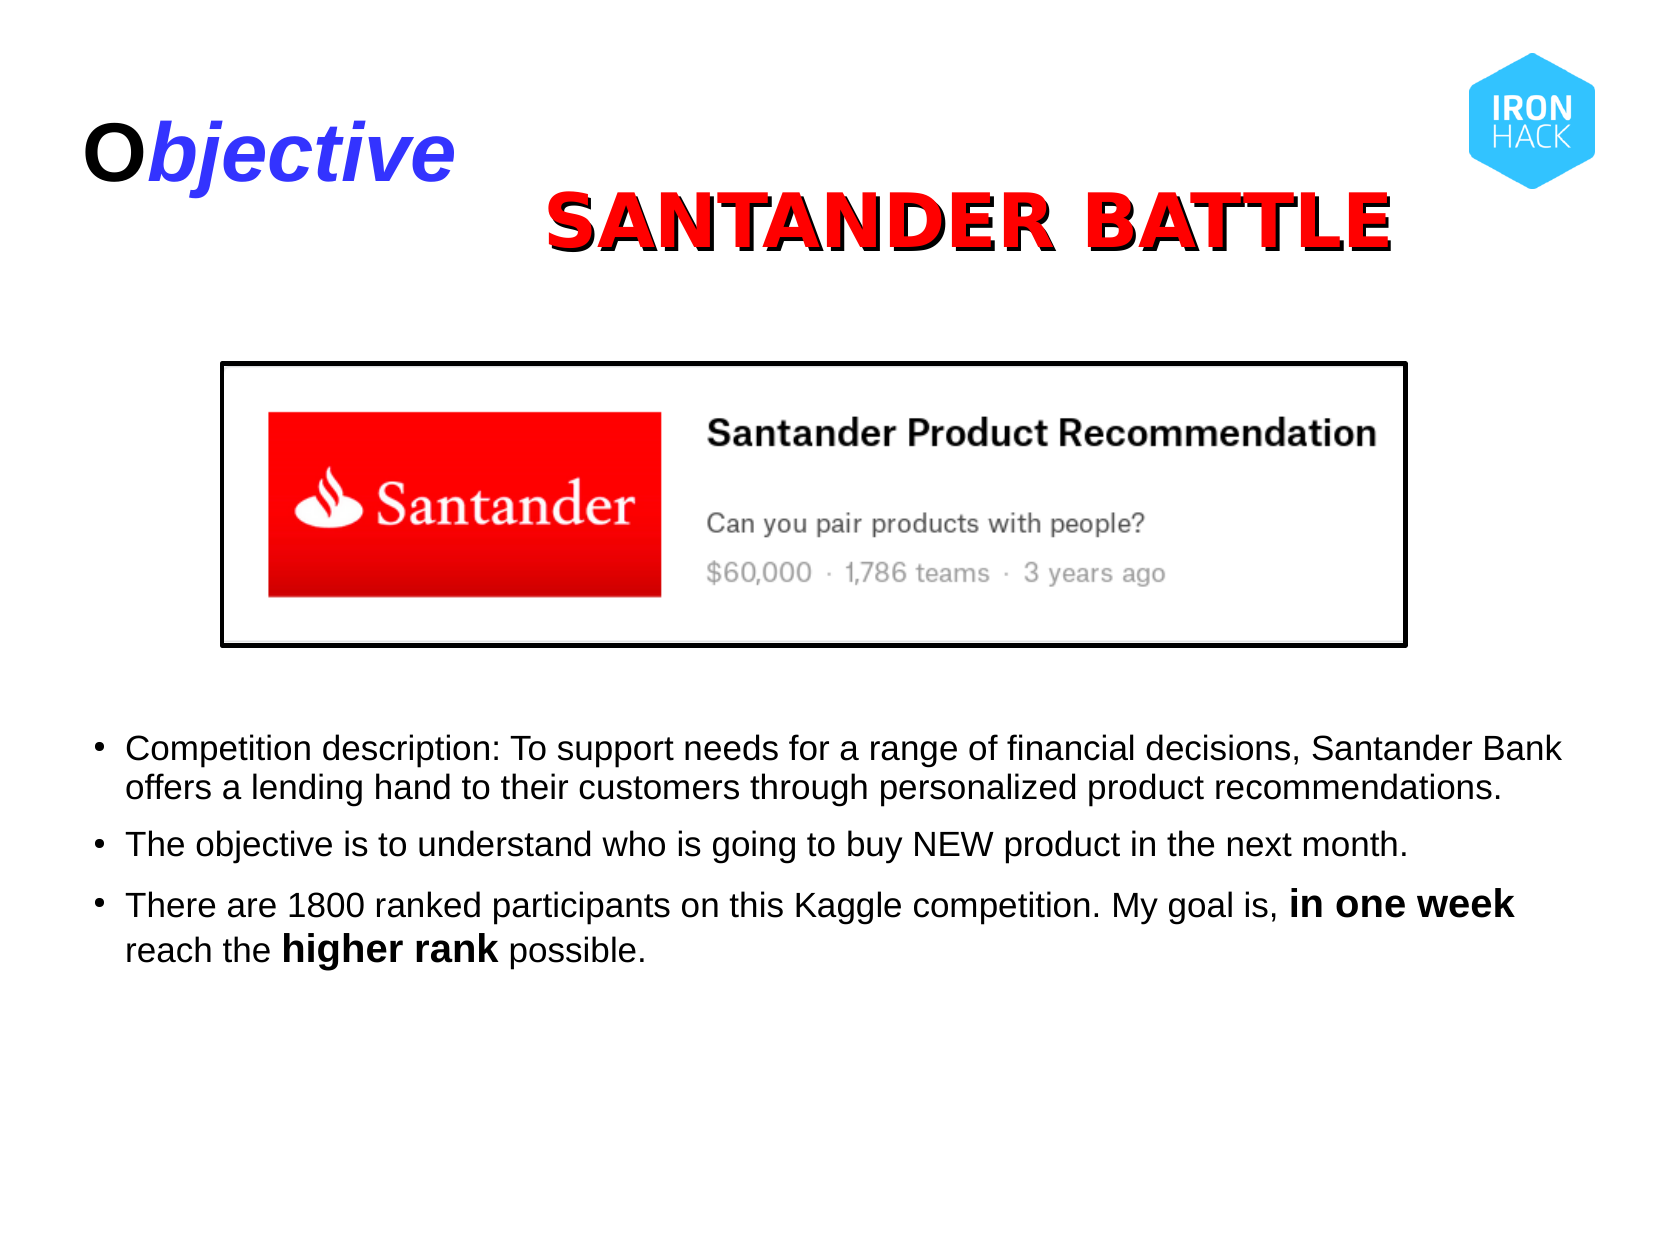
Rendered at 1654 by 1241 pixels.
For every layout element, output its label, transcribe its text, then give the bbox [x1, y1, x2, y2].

list Competition description: To support needs for a range of financial decisions, Santander Bank offers a lending hand to their customers through personalized product recommendations. The objective is to understand who is going to buy NEW product in the next month. There are 1800 ranked participants on this Kaggle competition. My goal is, in one week reach the higher rank possible. [82, 665, 1571, 1009]
title SANTANDER BATTLE [224, 118, 1654, 326]
title Objective [82, 49, 1571, 257]
picture [224, 366, 1404, 644]
picture [1469, 53, 1595, 190]
